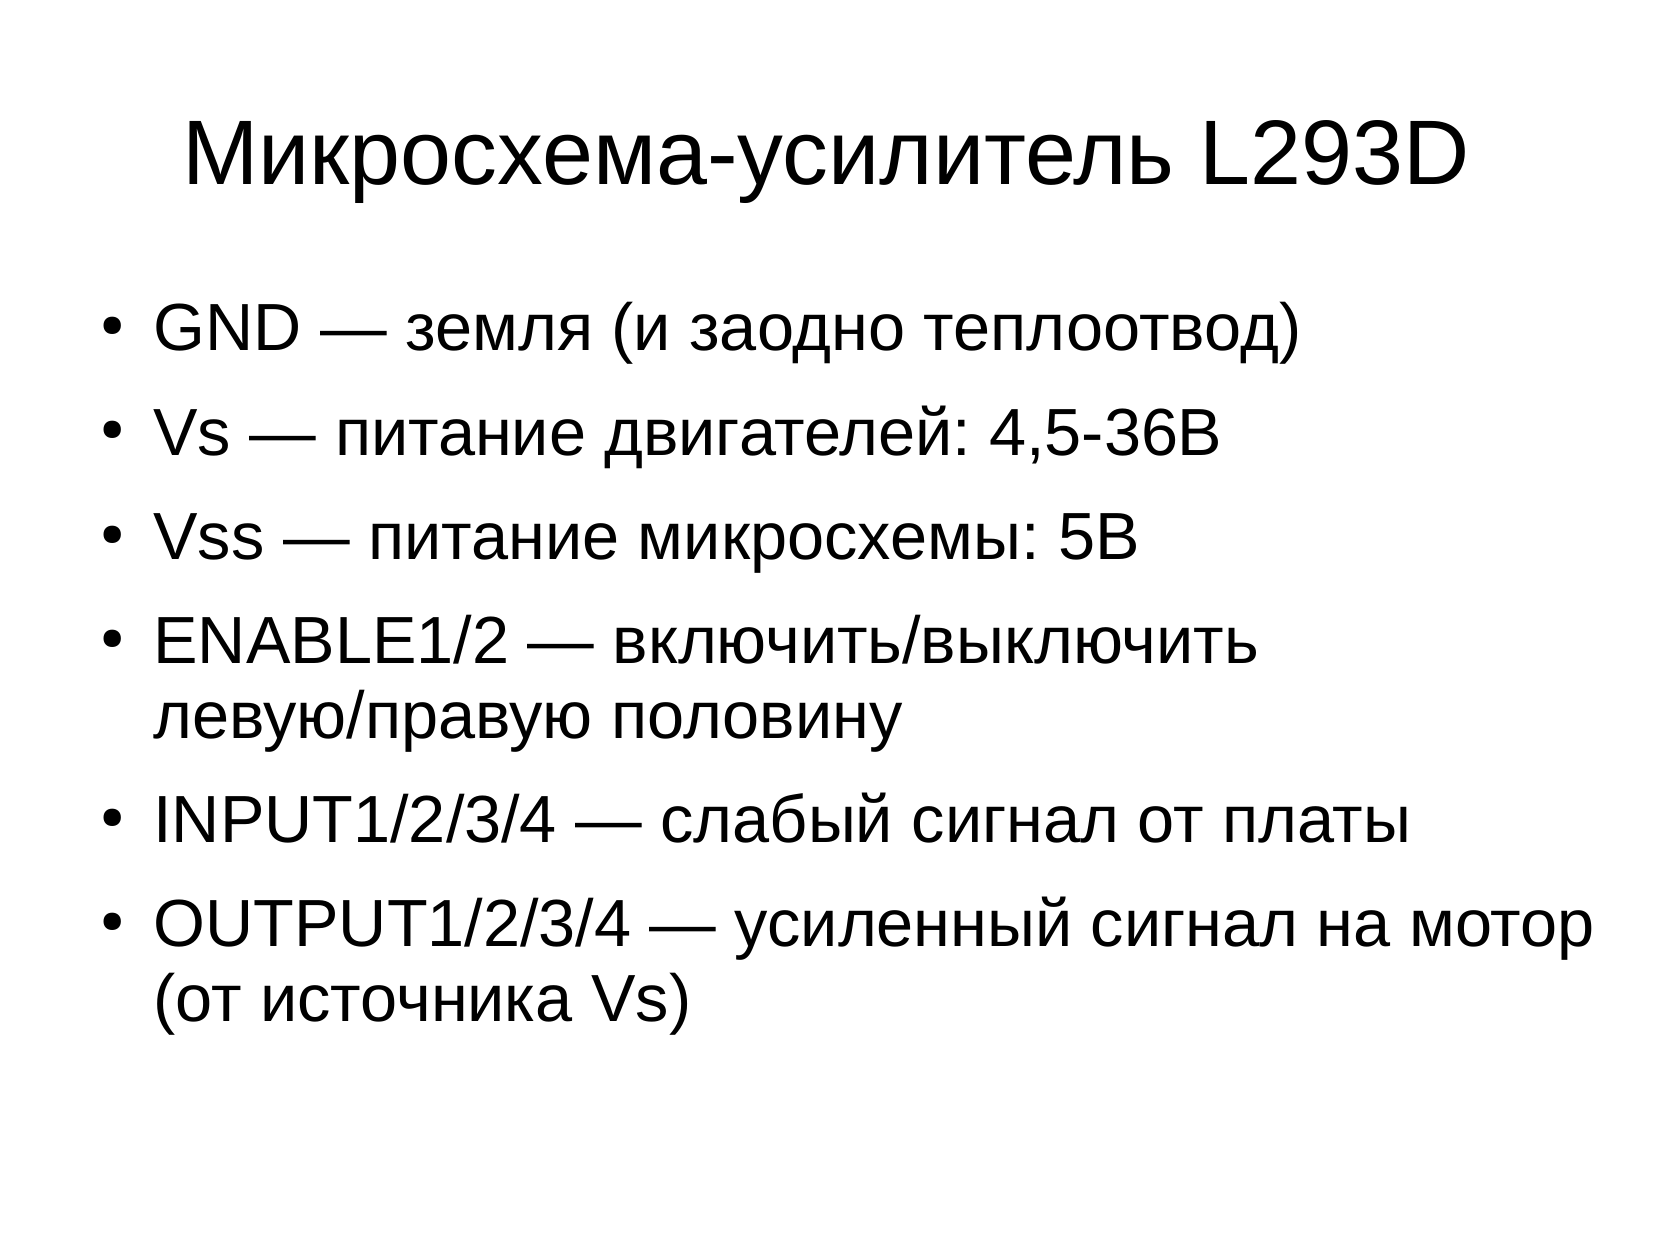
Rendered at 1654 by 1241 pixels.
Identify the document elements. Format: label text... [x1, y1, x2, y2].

title Микросхема-усилитель L293D [82, 49, 1571, 257]
list GND — земля (и заодно теплоотвод) Vs — питание двигателей: 4,5-36В Vss — питание микросхемы: 5В ENABLE1/2 — включить/выключить левую/правую половину INPUT1/2/3/4 — слабый сигнал от платы OUTPUT1/2/3/4 — усиленный сигнал на мотор (от источника Vs) [82, 290, 1607, 1193]
